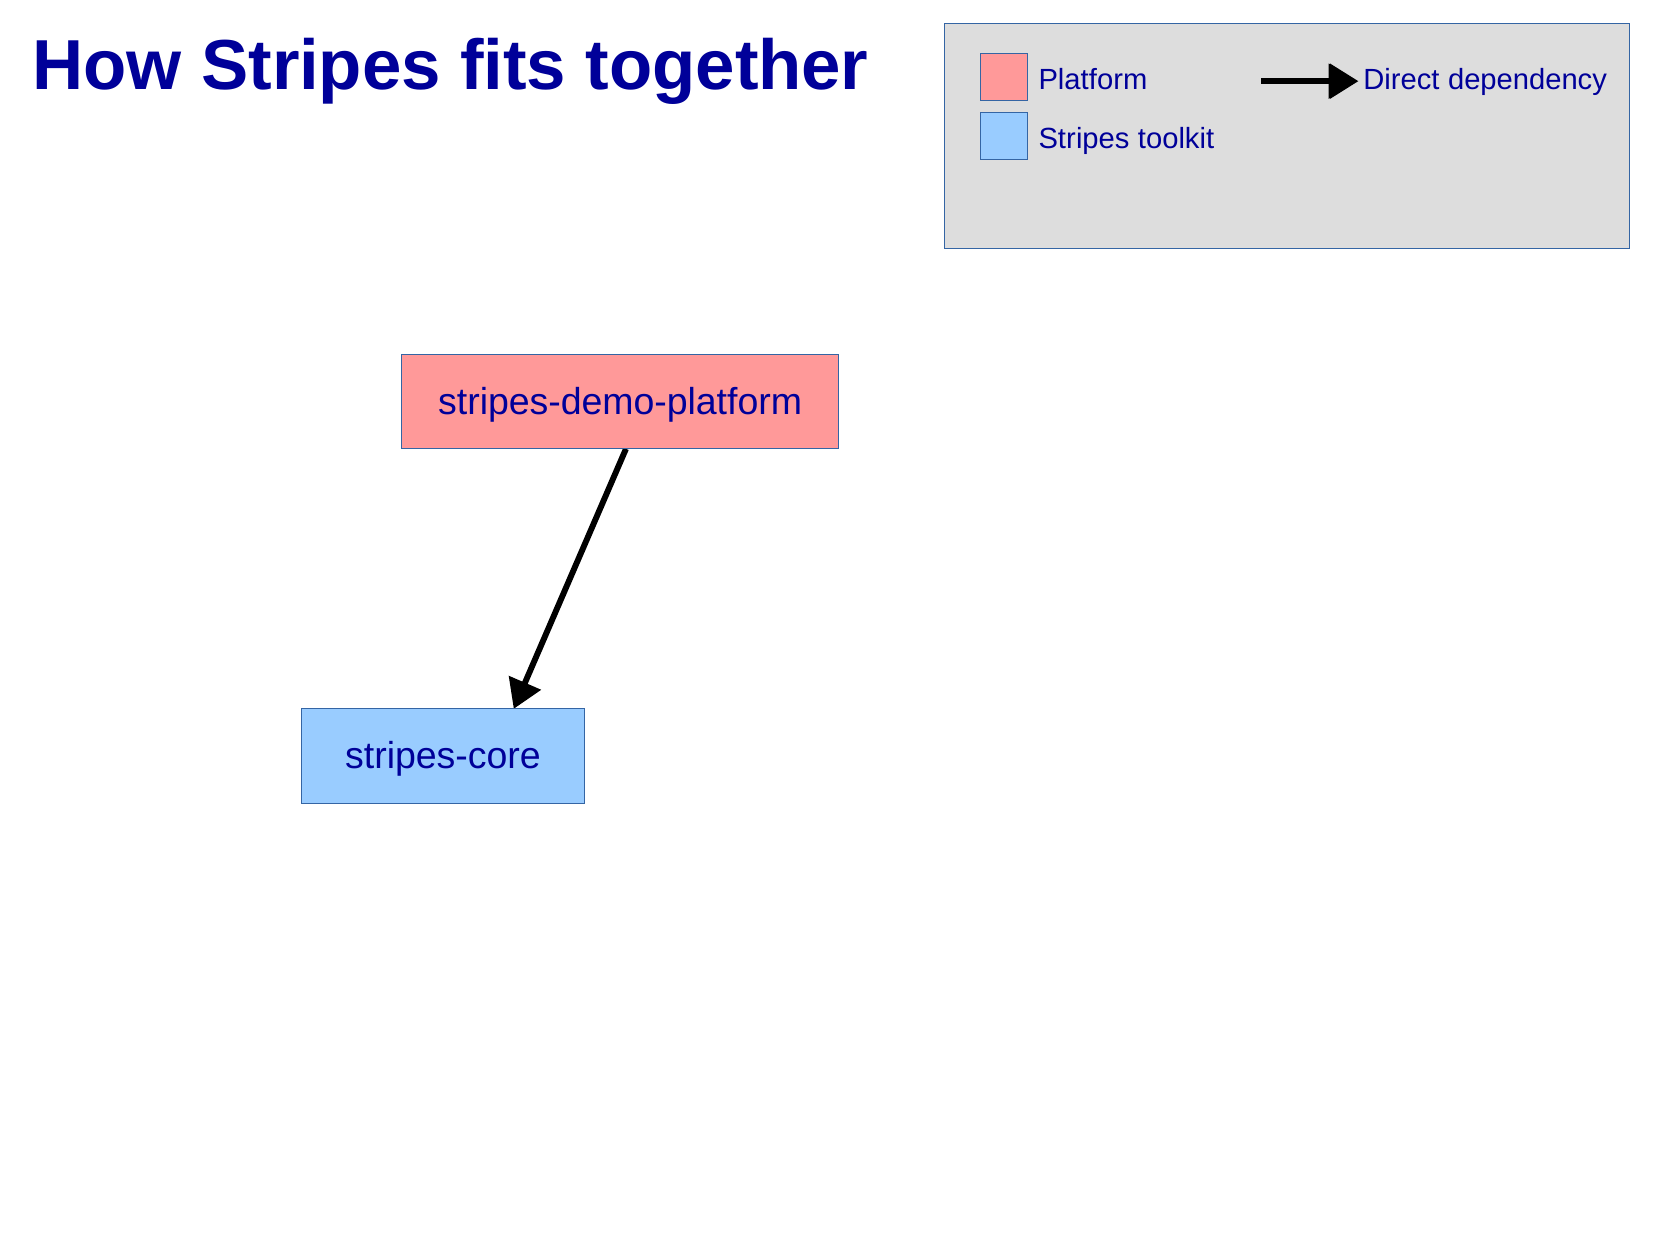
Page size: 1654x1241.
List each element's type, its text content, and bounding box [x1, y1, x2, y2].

text_box Stripes toolkit [1023, 114, 1229, 163]
text_box Direct dependency [1348, 55, 1622, 103]
text_box stripes-demo-platform [401, 354, 839, 449]
text_box How Stripes fits together [17, 17, 886, 112]
text_box Platform [1023, 55, 1162, 103]
text_box stripes-core [301, 708, 585, 804]
text_box [944, 23, 1630, 249]
